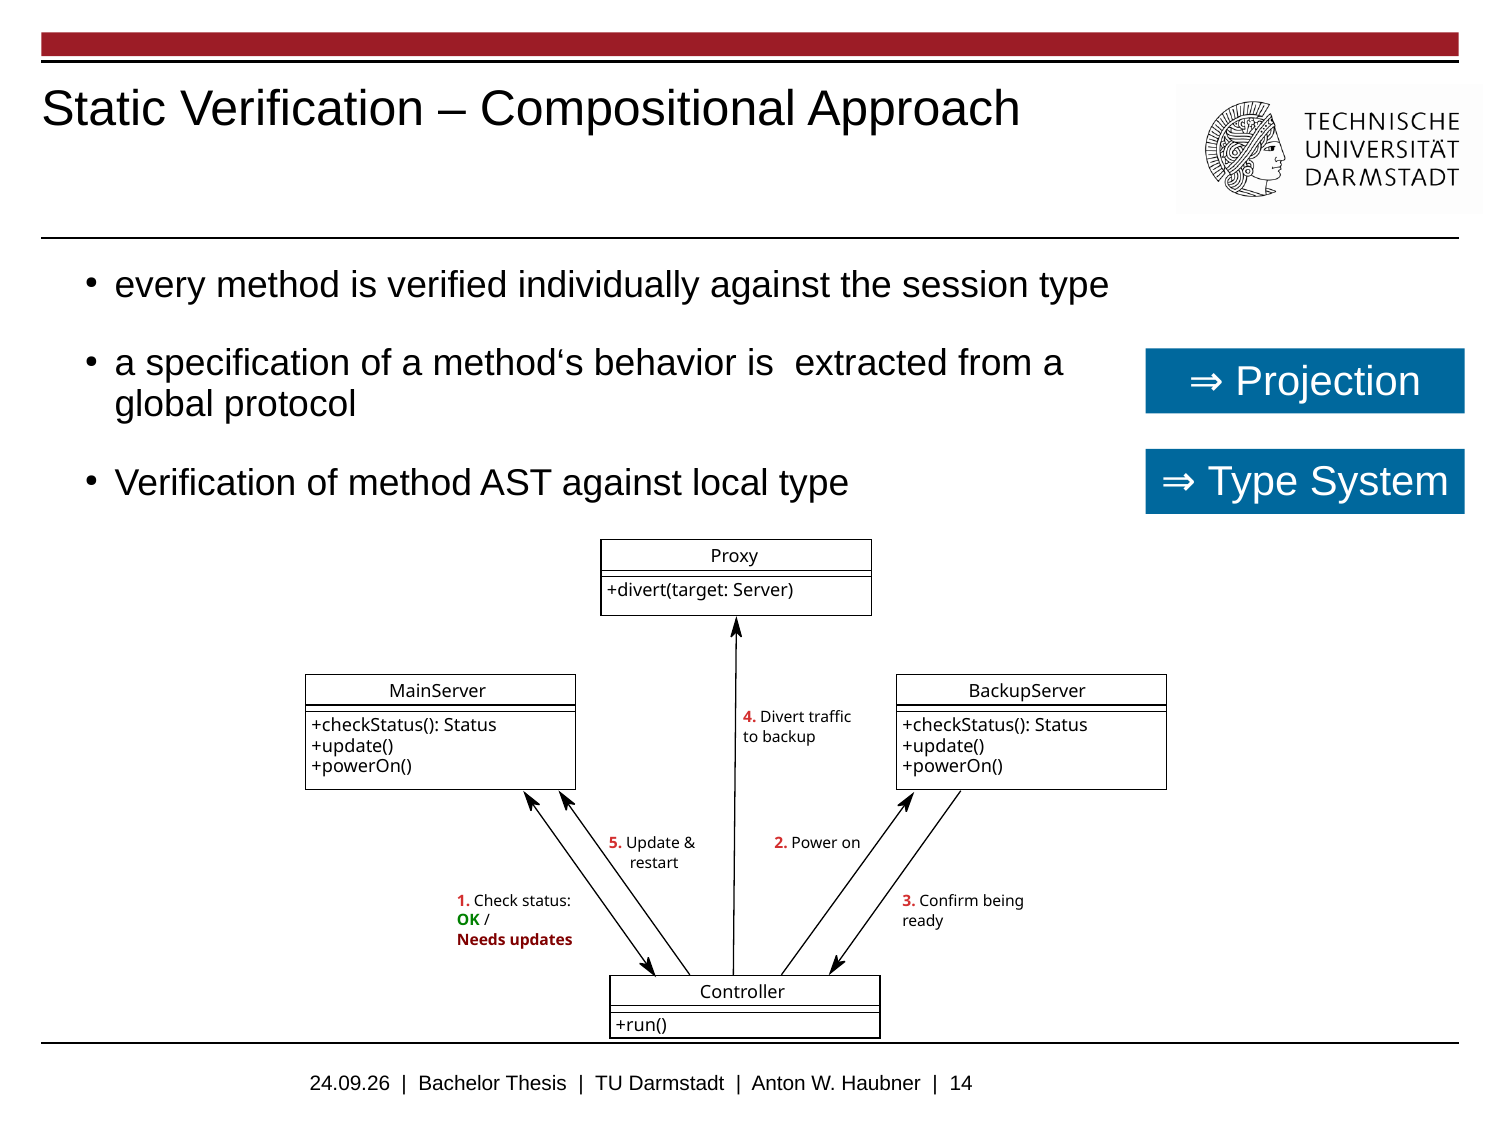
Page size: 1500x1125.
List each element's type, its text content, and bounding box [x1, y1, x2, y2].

text_box ⇒ Projection [1145, 348, 1465, 414]
title Static Verification – Compositional Approach [41, 32, 1131, 184]
list every method is verified individually against the session type a specification of a method‘s behavior is extracted from a global protocol Verification of method AST against local type [75, 263, 1134, 532]
text_box ⇒ Type System [1145, 448, 1465, 514]
picture [285, 538, 1205, 1040]
